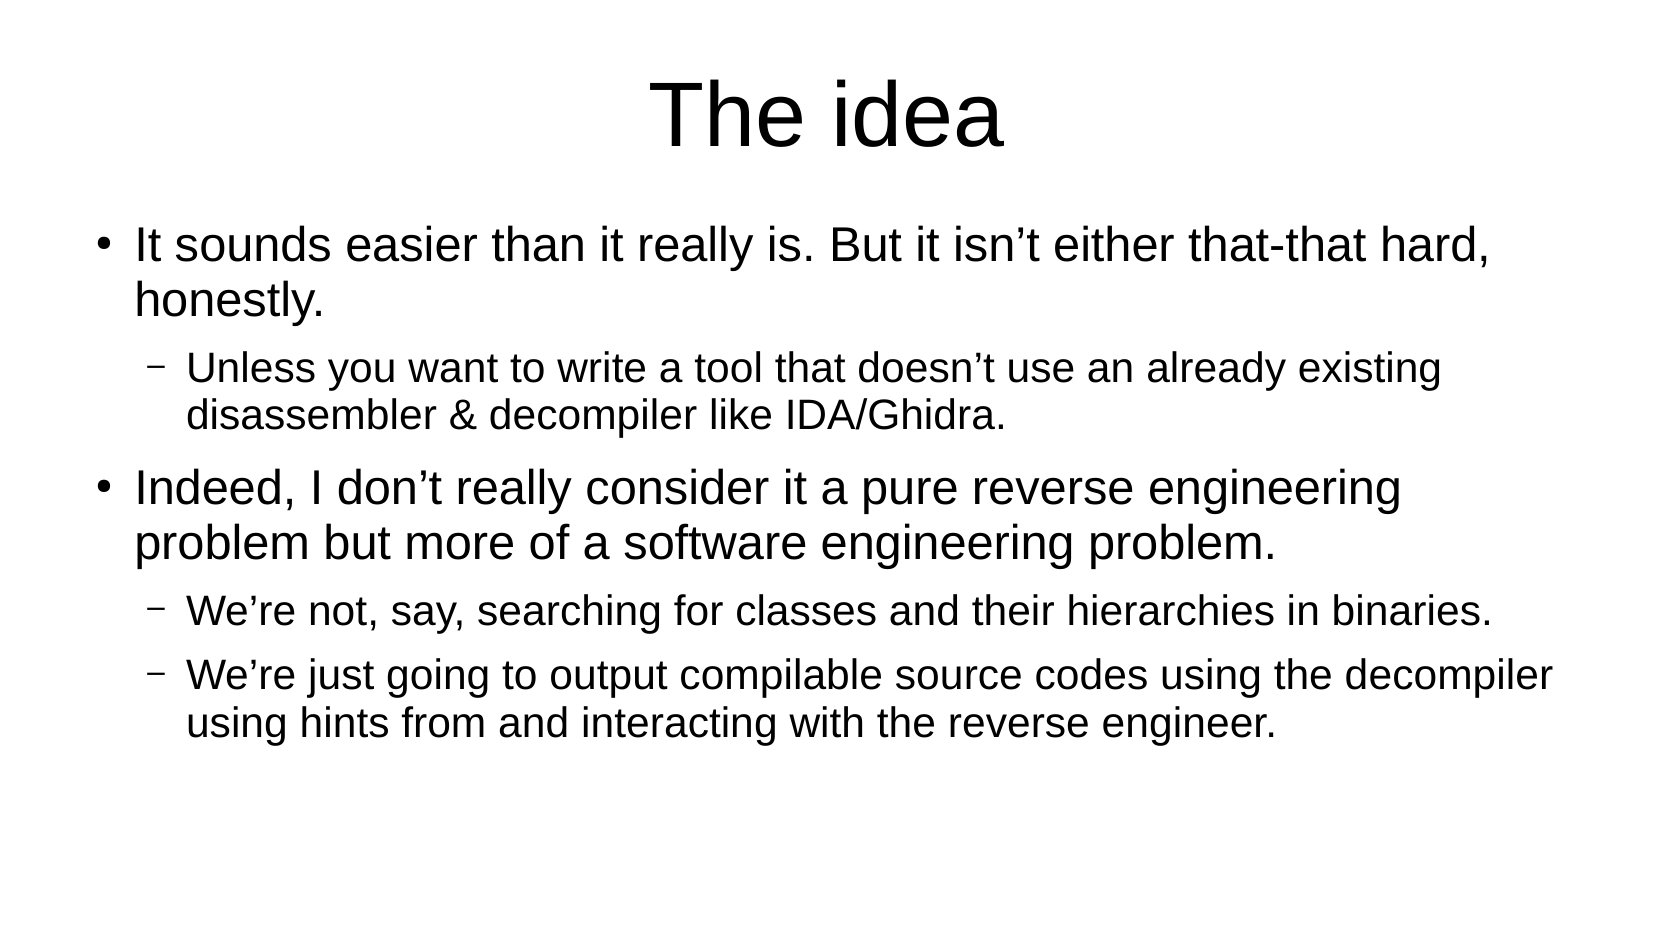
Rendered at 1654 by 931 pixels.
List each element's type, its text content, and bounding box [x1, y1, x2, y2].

title The idea [82, 37, 1571, 193]
list It sounds easier than it really is. But it isn’t either that-that hard, honestly. Unless you want to write a tool that doesn’t use an already existing disassembler & decompiler like IDA/Ghidra. Indeed, I don’t really consider it a pure reverse engineering problem but more of a software engineering problem. We’re not, say, searching for classes and their hierarchies in binaries. We’re just going to output compilable source codes using the decompiler using hints from and interacting with the reverse engineer. [82, 217, 1571, 758]
